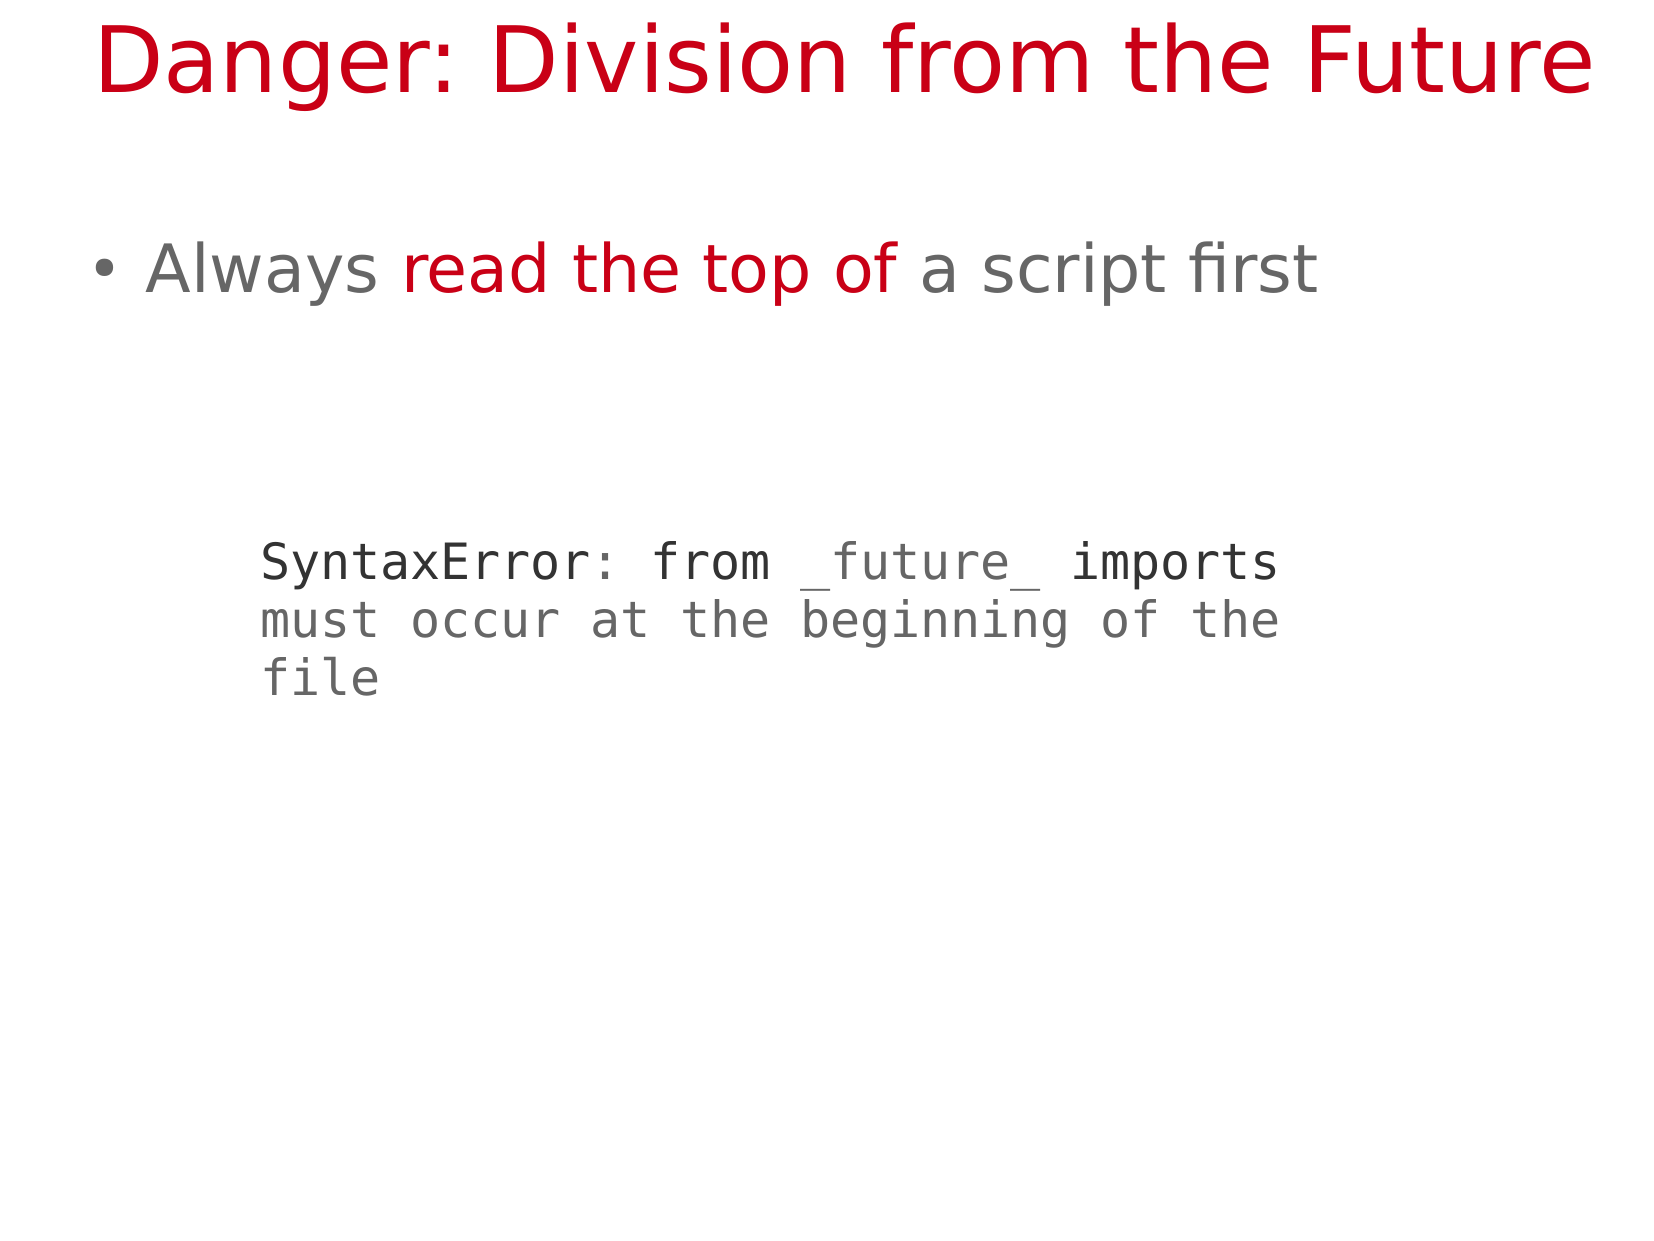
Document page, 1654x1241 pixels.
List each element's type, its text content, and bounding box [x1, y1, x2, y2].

text_box SyntaxError: from _future_ imports must occur at the beginning of the file [245, 525, 1409, 715]
list Always read the top of a script first [75, 230, 1564, 1050]
title Danger: Division from the Future [37, 0, 1654, 157]
